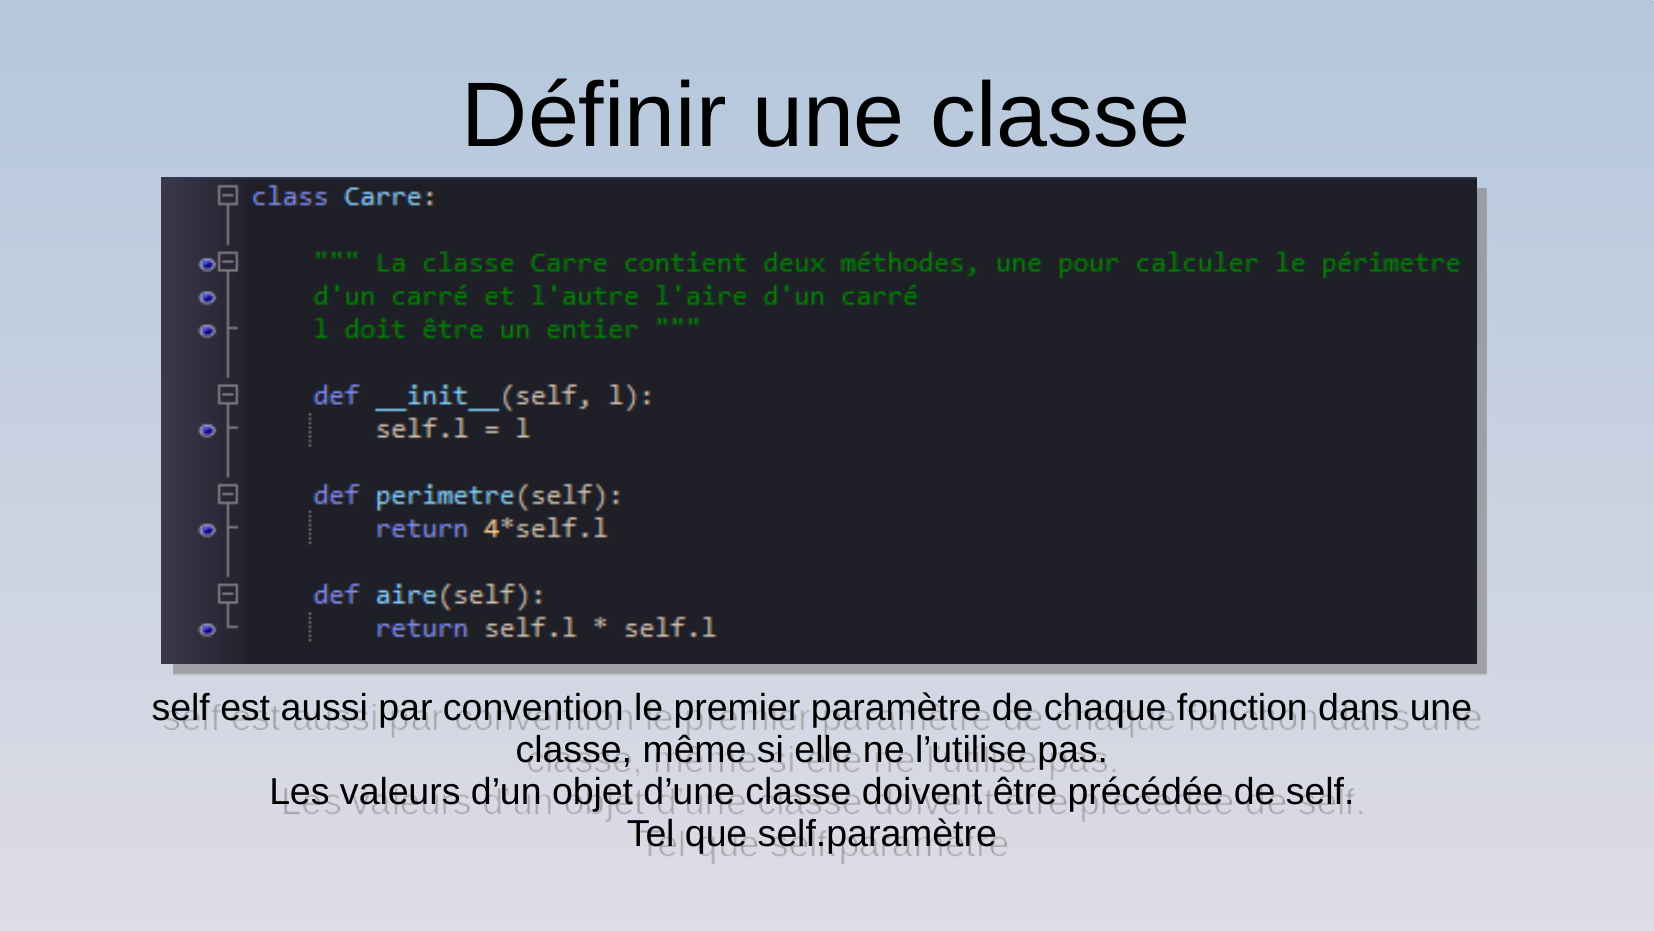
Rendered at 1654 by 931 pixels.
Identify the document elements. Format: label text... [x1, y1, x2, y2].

title Définir une classe [82, 37, 1571, 193]
text_box self est aussi par convention le premier paramètre de chaque fonction dans une classe, même si elle ne l’utilise pas. Les valeurs d’un objet d’une classe doivent être précédée de self. Tel que self.paramètre [88, 679, 1536, 904]
picture [161, 177, 1477, 664]
